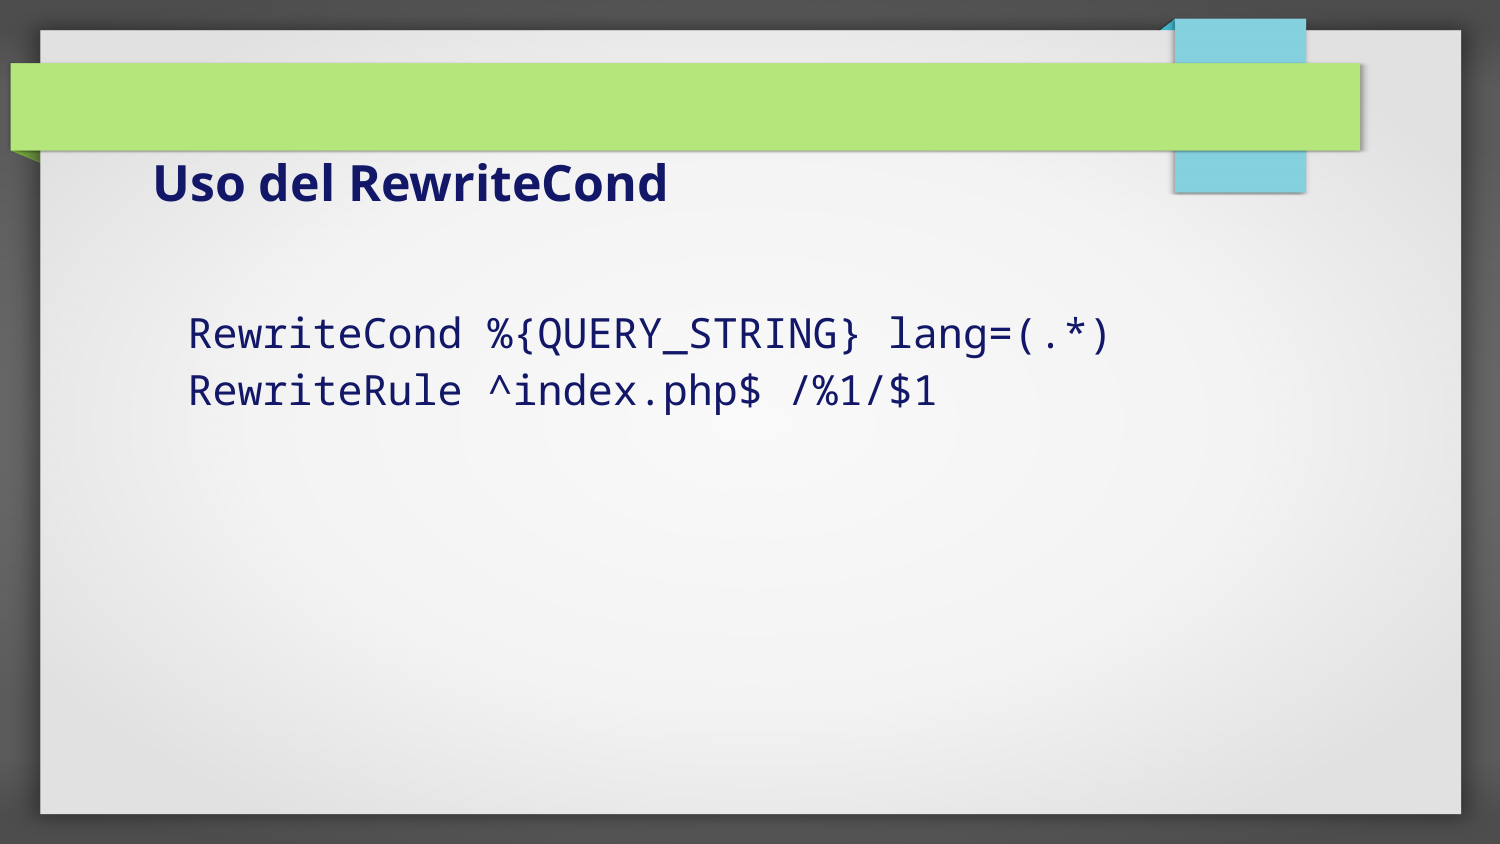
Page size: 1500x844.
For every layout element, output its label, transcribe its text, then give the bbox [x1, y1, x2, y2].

text_box RewriteCond %{QUERY_STRING} lang=(.*) RewriteRule ^index.php$ /%1/$1 [137, 246, 1394, 844]
title Uso del RewriteCond [137, 146, 1011, 227]
picture [0, 0, 1500, 844]
